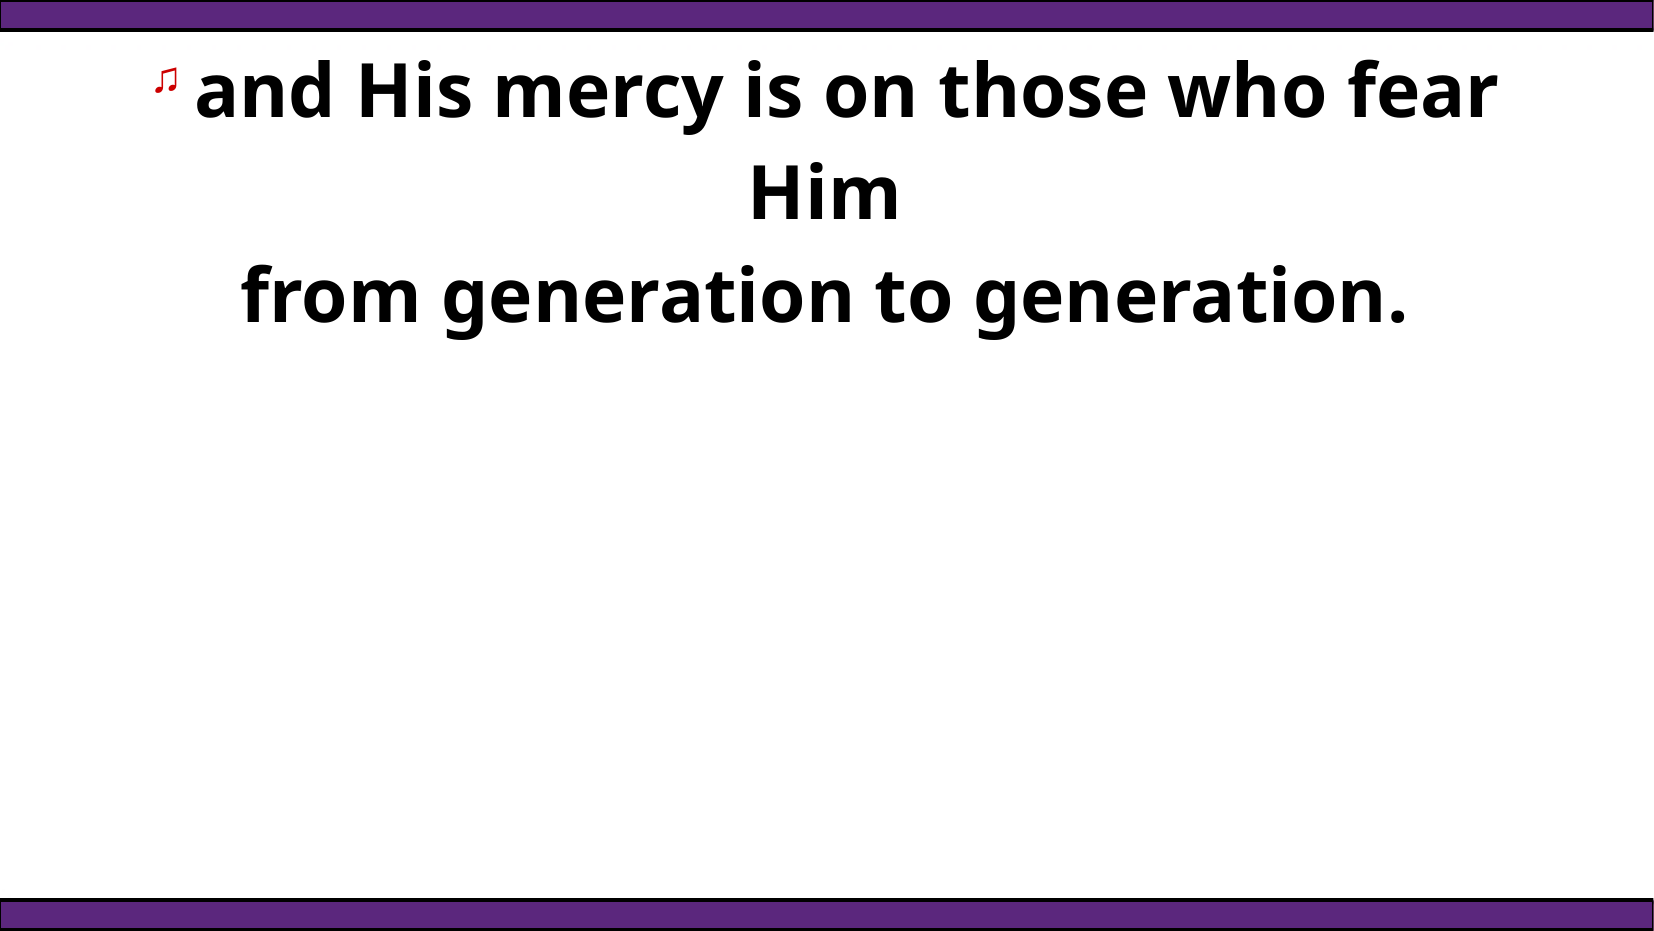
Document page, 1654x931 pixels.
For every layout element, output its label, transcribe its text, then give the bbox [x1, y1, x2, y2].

picture [0, 31, 1654, 900]
text_box [105, 255, 1531, 348]
text_box [0, 0, 1654, 31]
text_box [0, 900, 1654, 931]
text_box ♫ and His mercy is on those who fear Him from generation to generation. [60, 30, 1591, 245]
